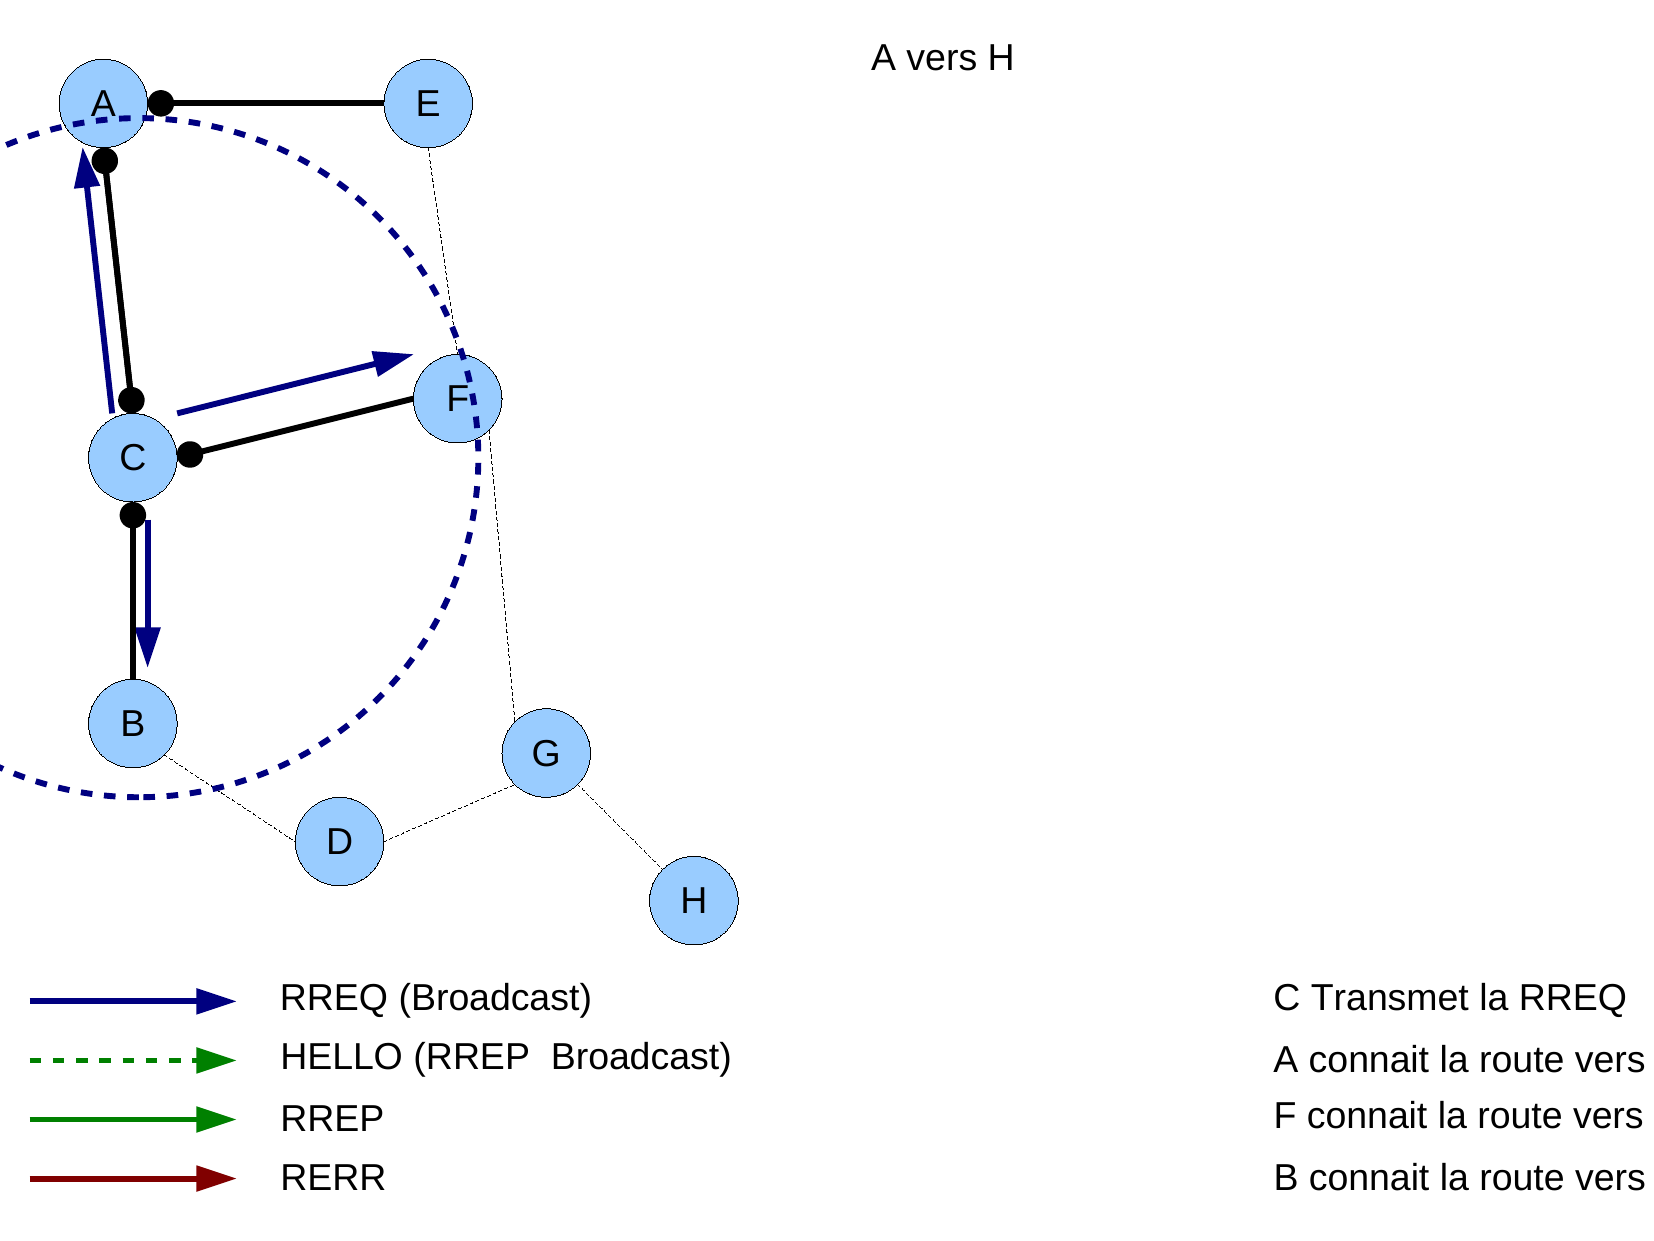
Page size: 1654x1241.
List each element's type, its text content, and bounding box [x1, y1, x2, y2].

text_box C Transmet la RREQ [1258, 969, 1579, 1030]
text_box H [649, 856, 739, 945]
text_box HELLO (RREP Broadcast) [265, 1028, 666, 1090]
text_box C [88, 413, 178, 502]
text_box G [501, 708, 591, 798]
text_box B [88, 679, 178, 768]
text_box F connait la route vers C [1258, 1093, 1623, 1149]
text_box B connait la route vers C [1258, 1149, 1625, 1211]
text_box F [413, 354, 503, 443]
text_box A connait la route vers C [1258, 1030, 1625, 1093]
text_box RREQ (Broadcast) [265, 969, 552, 1028]
text_box A vers H [856, 29, 1004, 92]
text_box D [295, 797, 384, 886]
text_box RREP [265, 1089, 381, 1149]
text_box A [59, 59, 148, 148]
text_box E [384, 59, 473, 148]
text_box RERR [265, 1149, 383, 1211]
